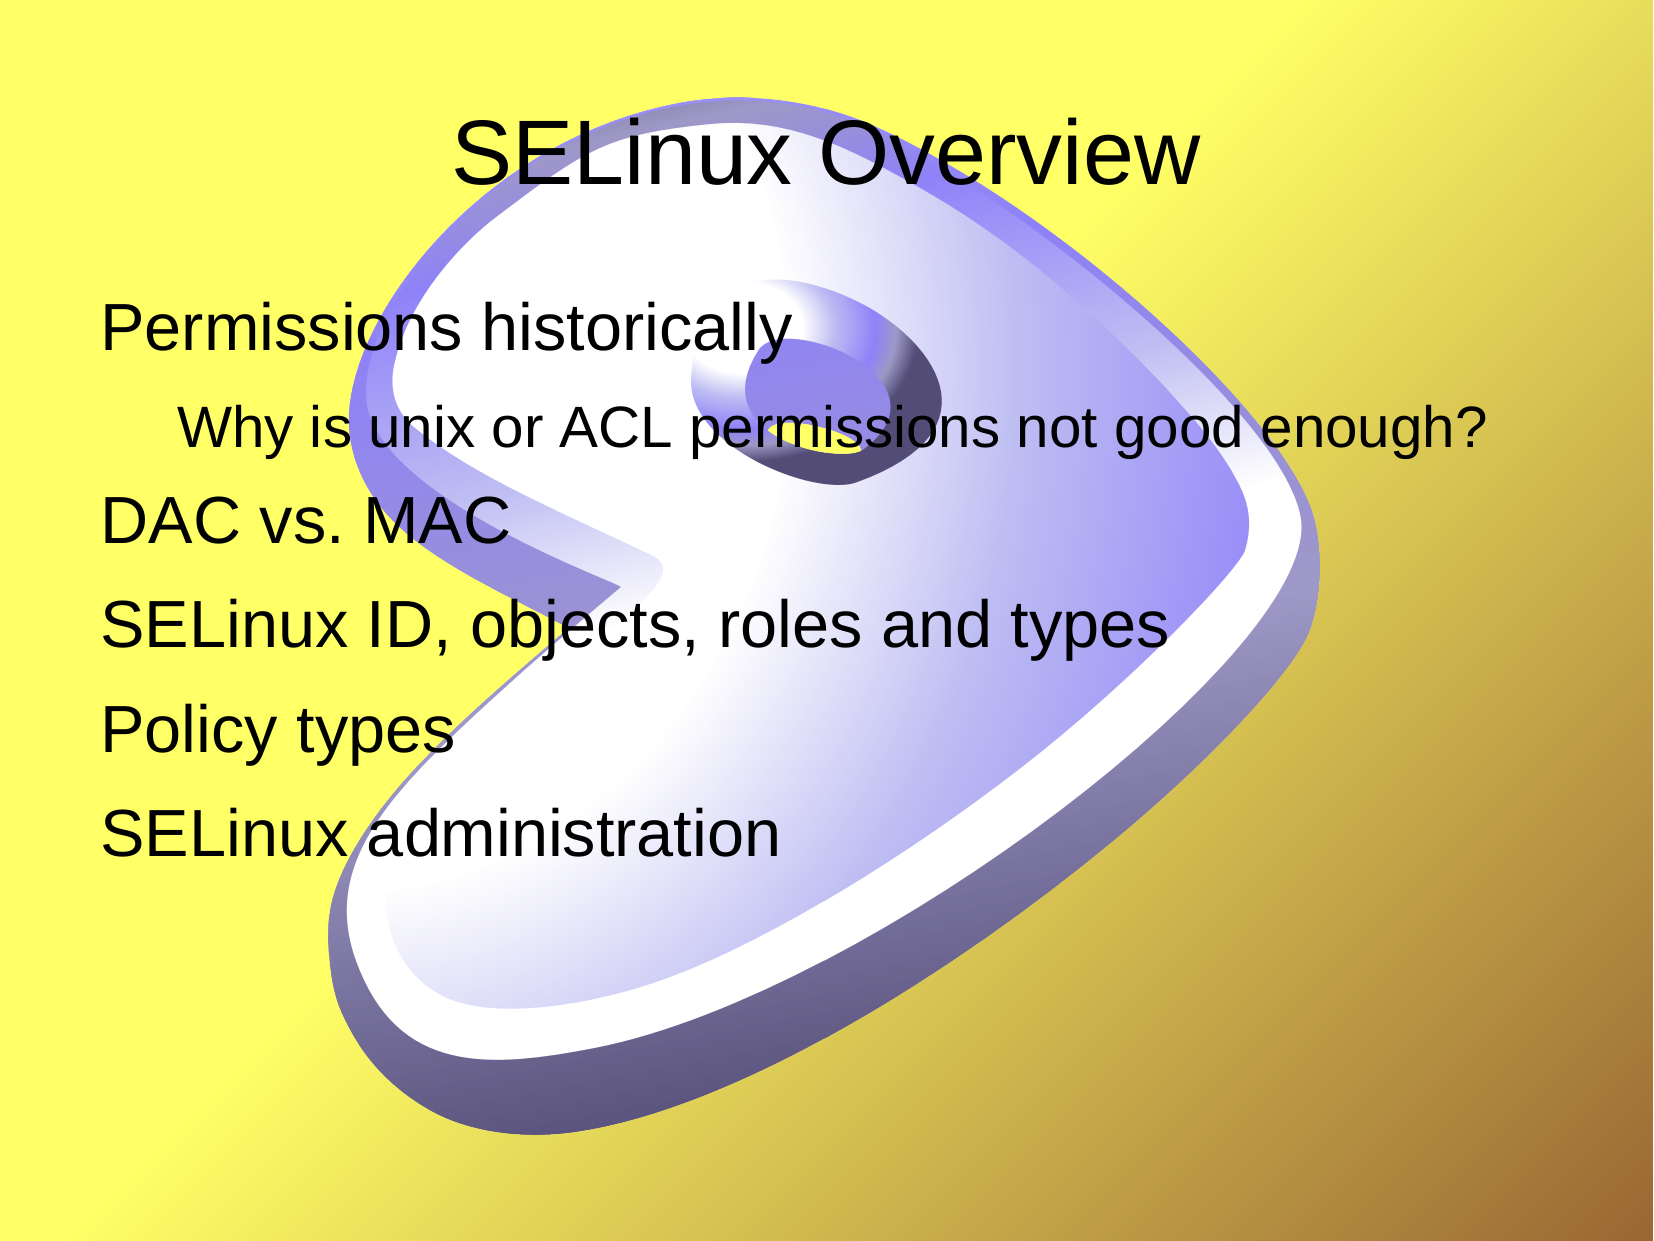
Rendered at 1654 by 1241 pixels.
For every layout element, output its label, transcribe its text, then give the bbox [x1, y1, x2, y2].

title SELinux Overview [82, 49, 1571, 257]
list Permissions historically Why is unix or ACL permissions not good enough? DAC vs. MAC SELinux ID, objects, roles and types Policy types SELinux administration [82, 290, 1571, 871]
picture [328, 871, 1320, 1135]
picture [328, 257, 1320, 290]
